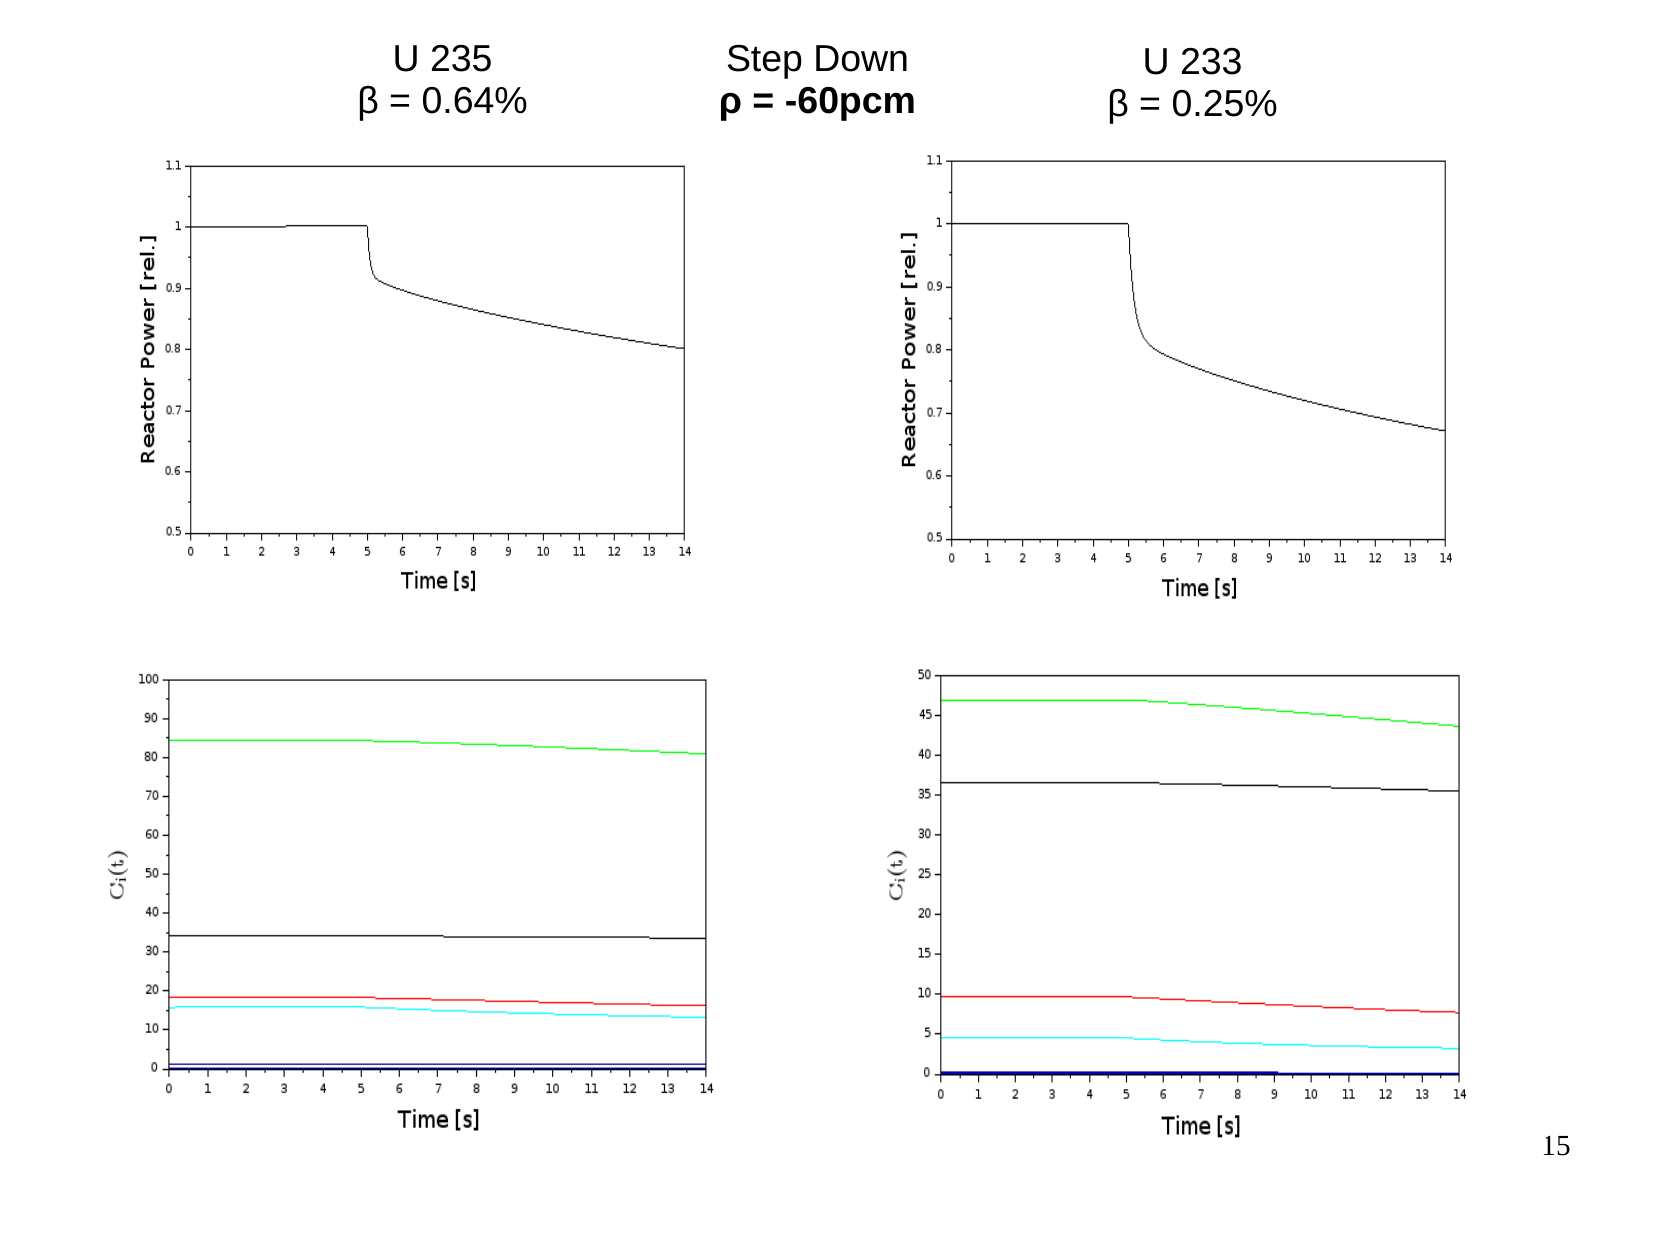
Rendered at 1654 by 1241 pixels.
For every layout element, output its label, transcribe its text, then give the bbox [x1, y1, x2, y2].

picture [80, 614, 796, 1141]
picture [855, 97, 1546, 1147]
picture [109, 104, 767, 601]
text_box U 233 β = 0.25% [975, 33, 1411, 133]
text_box U 235 β = 0.64% [225, 30, 661, 129]
text_box Step Down ρ = -60pcm [675, 30, 961, 129]
